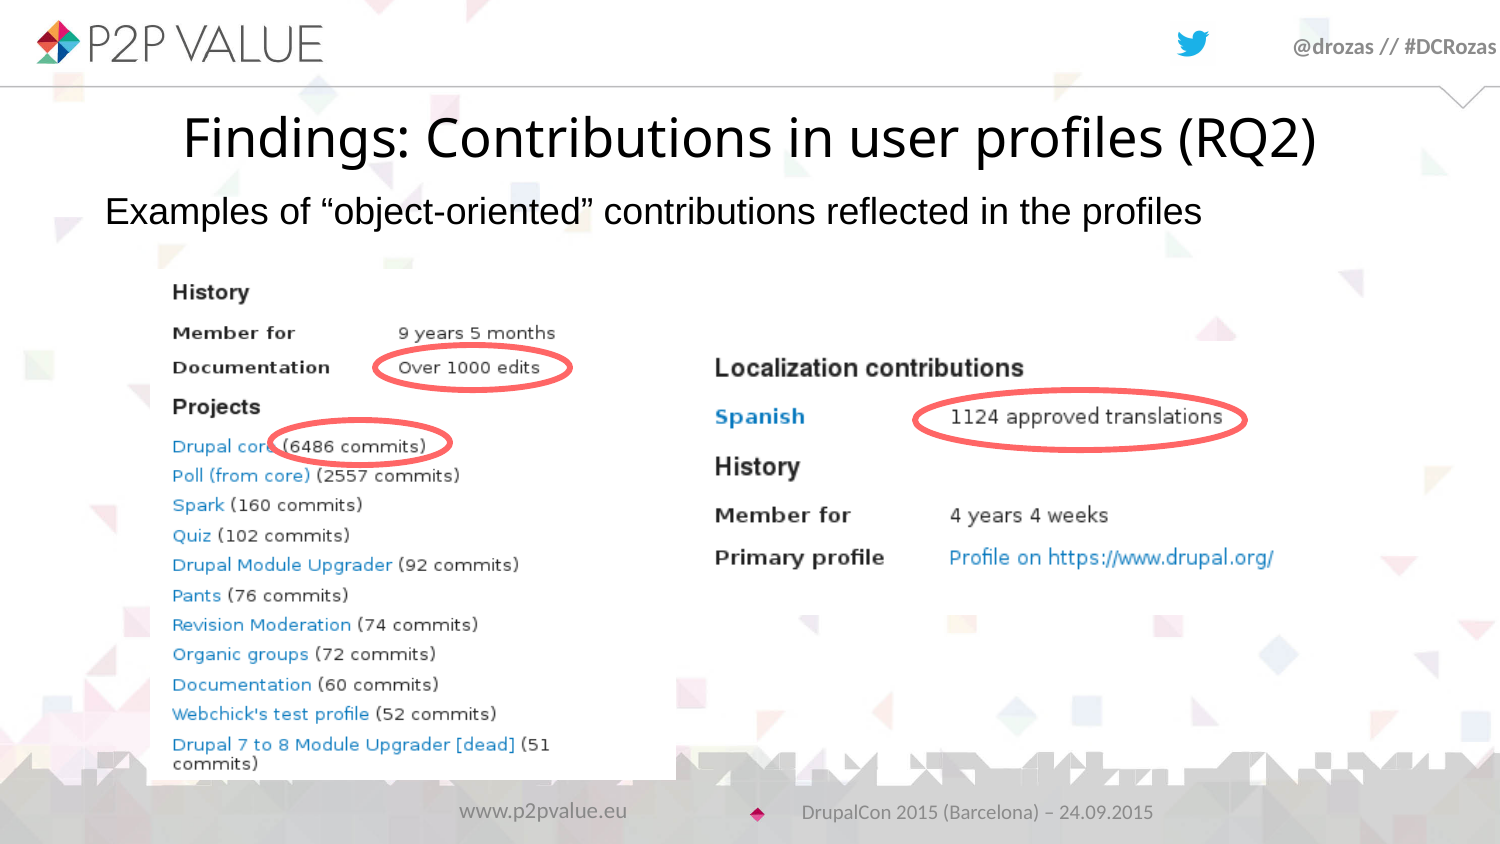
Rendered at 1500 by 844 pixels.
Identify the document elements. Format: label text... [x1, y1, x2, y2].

picture [0, 181, 1500, 844]
text_box @drozas // #DCRozas [1170, 15, 1500, 76]
text_box DrupalCon 2015 (Barcelona) – 24.09.2015 [788, 788, 1481, 834]
text_box Examples of “object-oriented” contributions reflected in the profiles [90, 183, 1500, 241]
text_box www.p2pvalue.eu [453, 789, 672, 829]
title Findings: Contributions in user profiles (RQ2) [0, 92, 1500, 181]
picture [0, 0, 1500, 92]
